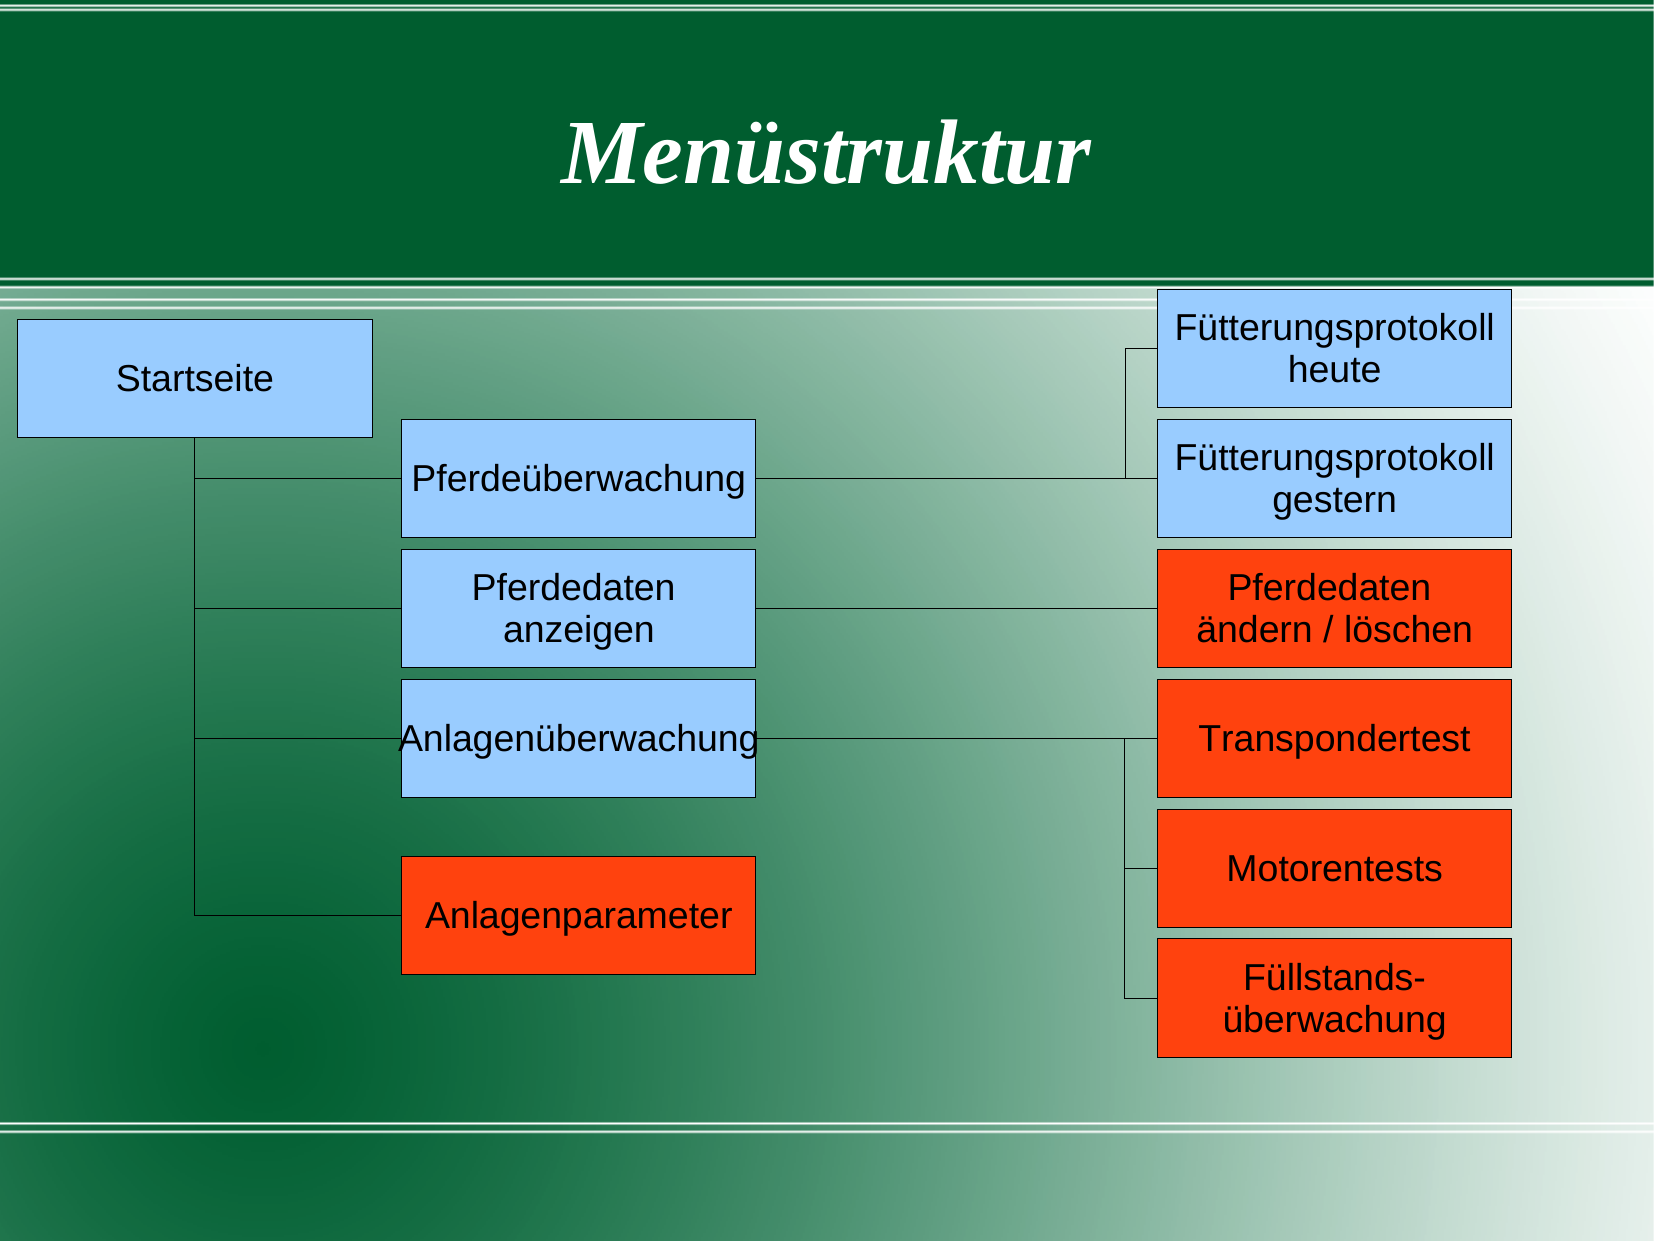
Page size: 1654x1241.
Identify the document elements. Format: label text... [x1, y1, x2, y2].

text_box Motorentests [1157, 809, 1512, 928]
text_box Pferdedaten anzeigen [401, 549, 756, 668]
text_box Anlagenüberwachung [401, 679, 756, 798]
text_box Pferdedaten ändern / löschen [1157, 549, 1512, 668]
text_box Füllstands- überwachung [1157, 938, 1512, 1058]
text_box Anlagenparameter [401, 856, 756, 975]
text_box Fütterungsprotokoll gestern [1157, 419, 1512, 538]
text_box Startseite [17, 319, 373, 438]
text_box Fütterungsprotokoll heute [1157, 289, 1512, 408]
title Menüstruktur [82, 56, 1571, 250]
text_box Pferdeüberwachung [401, 419, 756, 538]
text_box Transpondertest [1157, 679, 1512, 798]
picture [0, 0, 1654, 1241]
